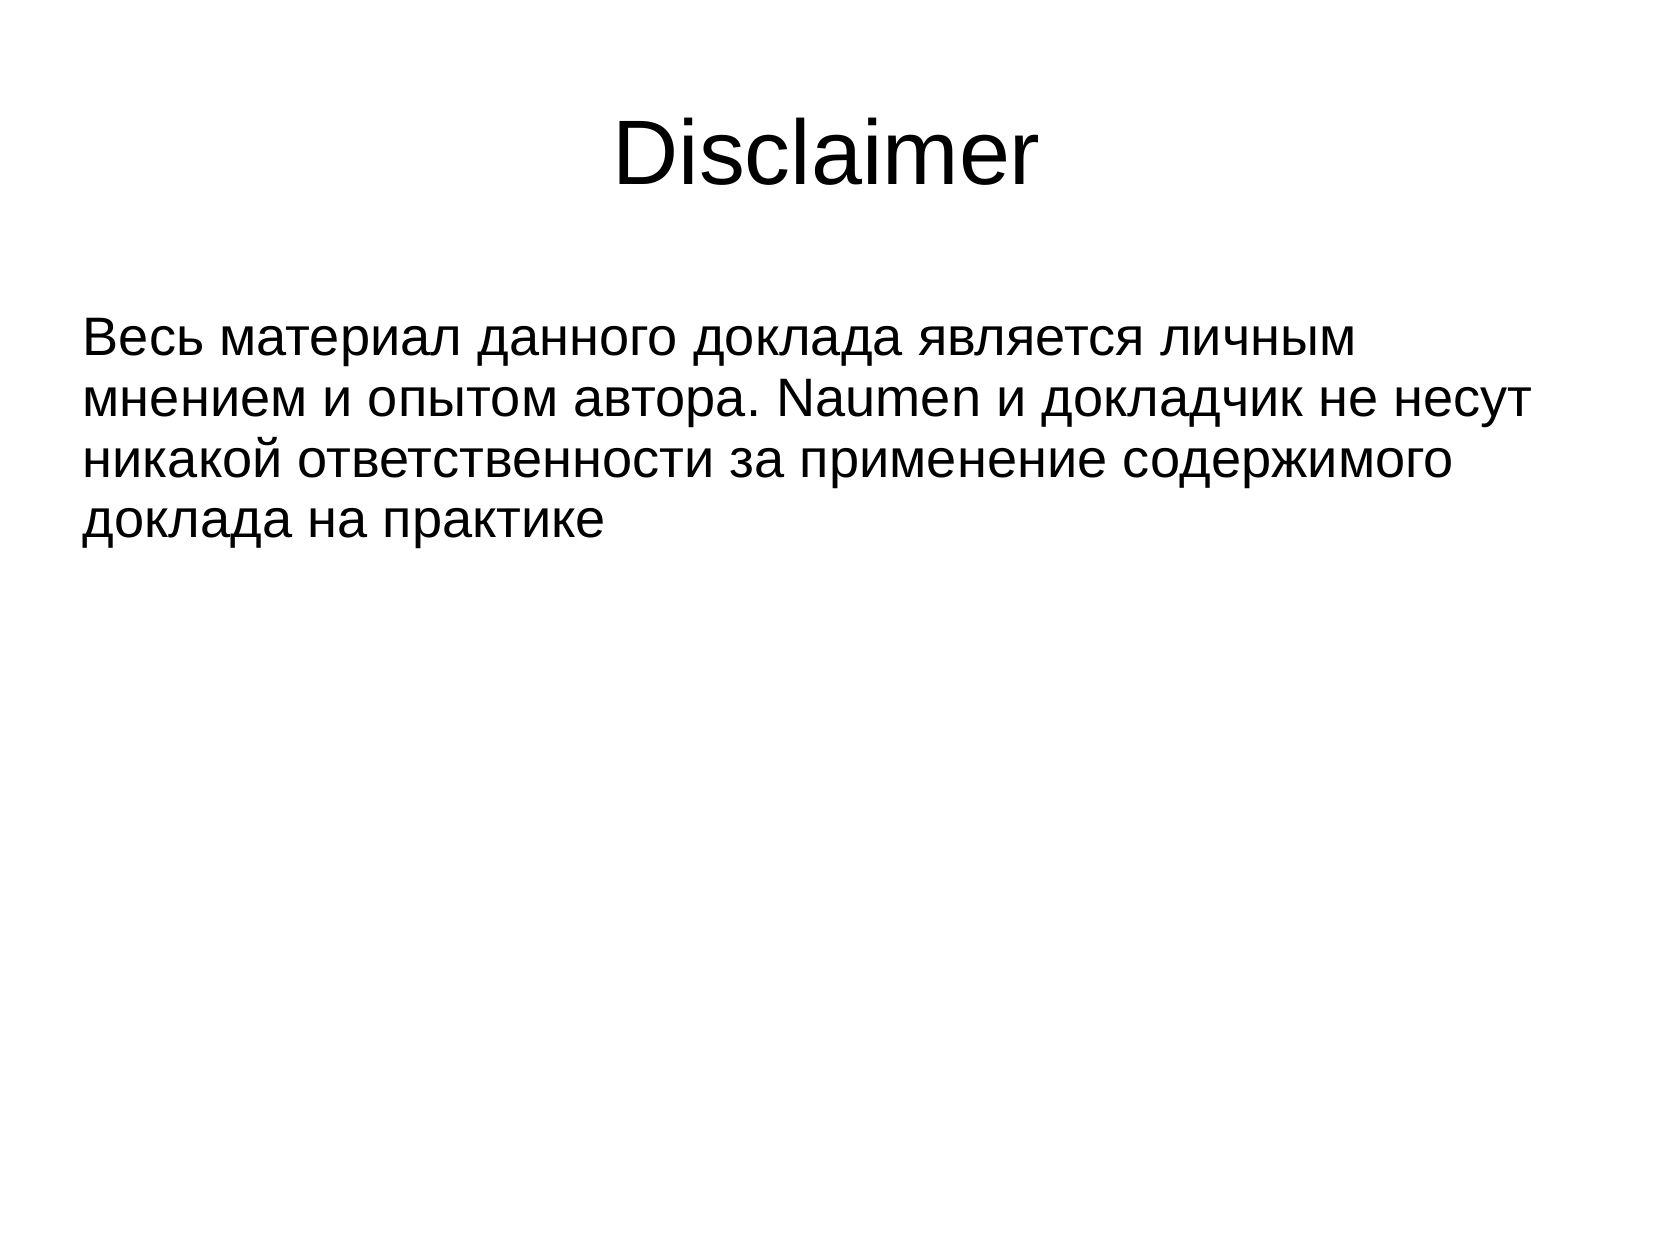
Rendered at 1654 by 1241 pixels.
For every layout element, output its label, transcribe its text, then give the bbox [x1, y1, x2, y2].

title Disclaimer [82, 49, 1571, 224]
subtitle Весь материал данного доклада является личным мнением и опытом автора. Naumen и докладчик не несут никакой ответственности за применение содержимого доклада на практике [82, 224, 1571, 632]
